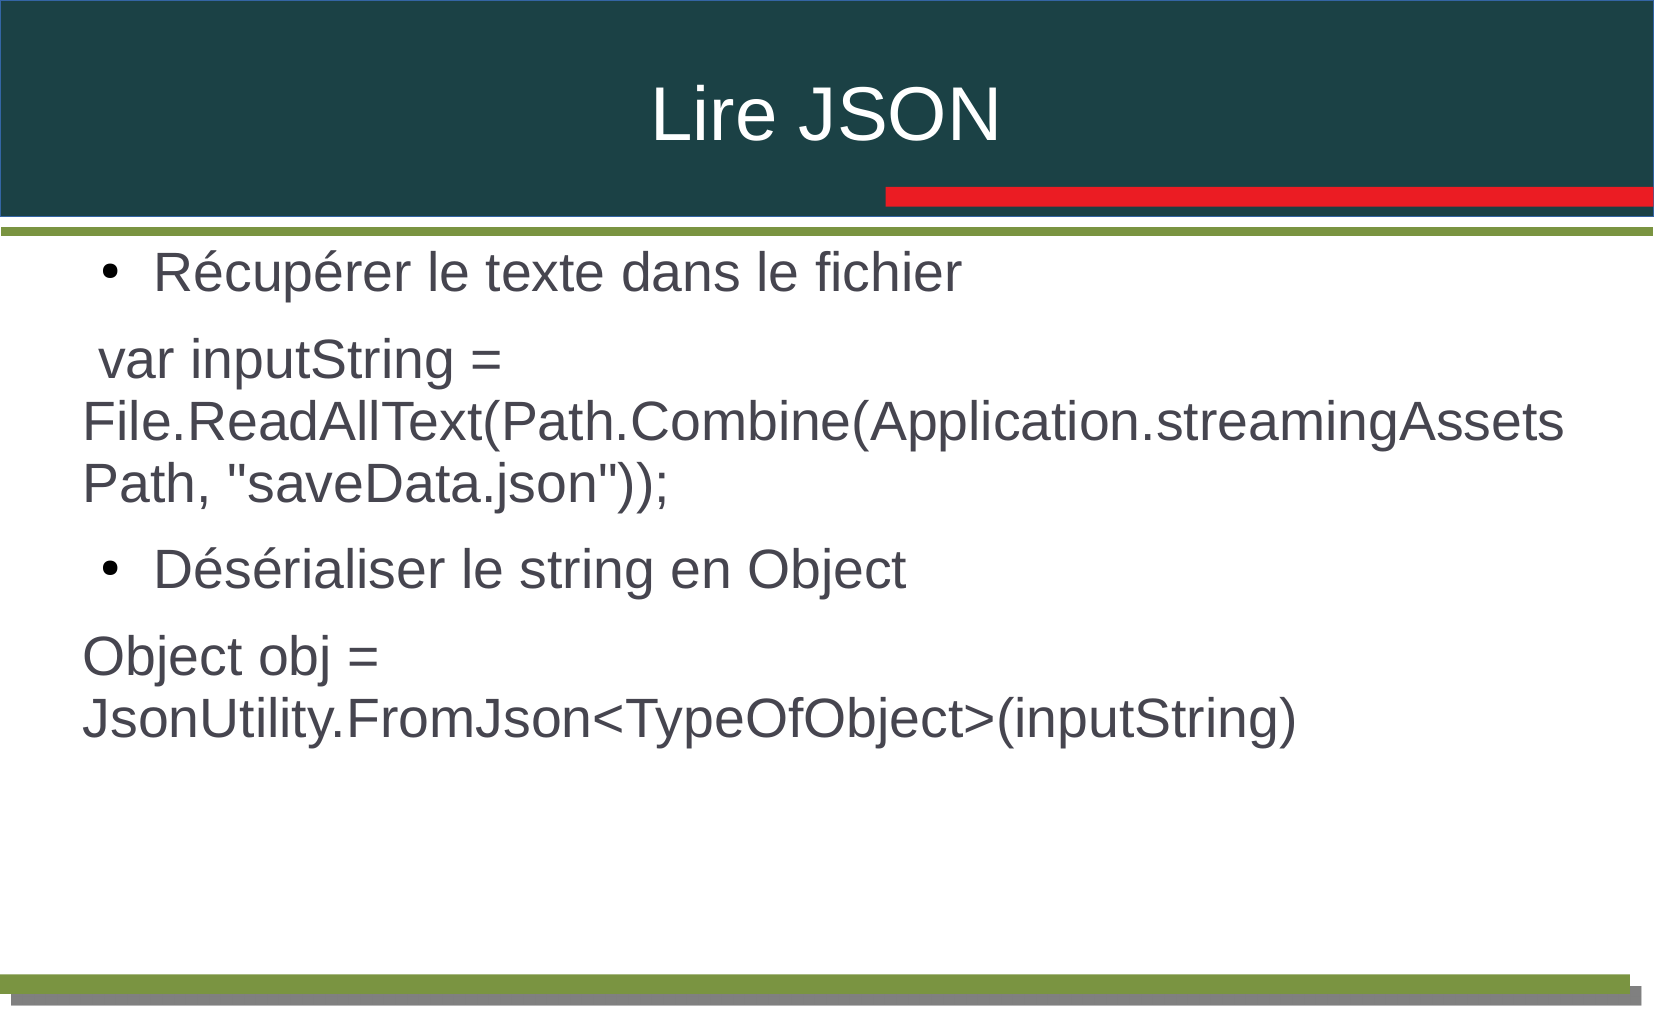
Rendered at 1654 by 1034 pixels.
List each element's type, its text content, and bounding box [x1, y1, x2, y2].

list Récupérer le texte dans le fichier var inputString = File.ReadAllText(Path.Combine(Application.streamingAssetsPath, "saveData.json")); Désérialiser le string en Object Object obj = JsonUtility.FromJson<TypeOfObject>(inputString) [82, 241, 1571, 955]
title Lire JSON [82, 40, 1571, 187]
